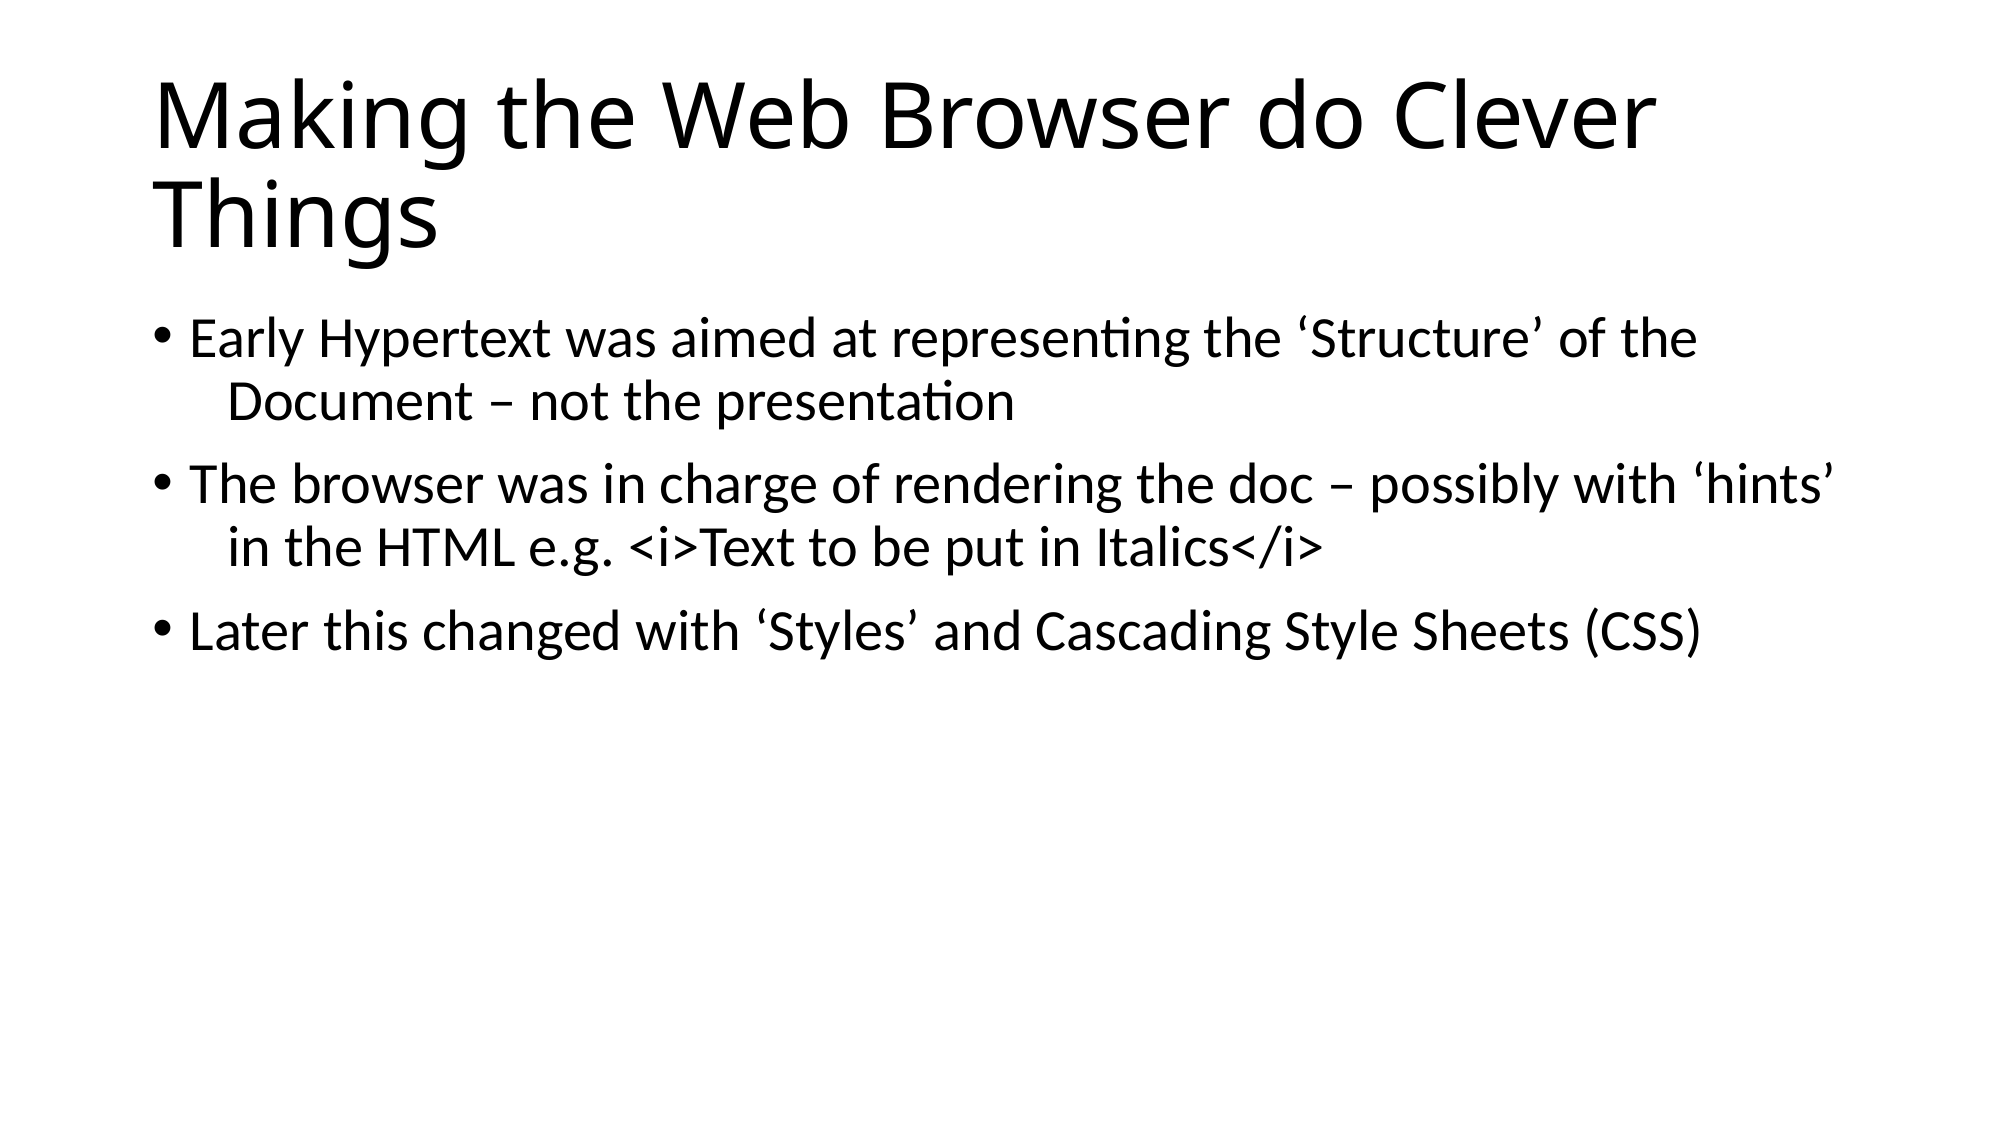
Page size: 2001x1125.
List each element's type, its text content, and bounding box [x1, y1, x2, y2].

list Early Hypertext was aimed at representing the ‘Structure’ of the Document – not the presentation The browser was in charge of rendering the doc – possibly with ‘hints’ in the HTML e.g. <i>Text to be put in Italics</i> Later this changed with ‘Styles’ and Cascading Style Sheets (CSS) [137, 299, 1863, 1014]
title Making the Web Browser do Clever Things [137, 59, 1863, 278]
